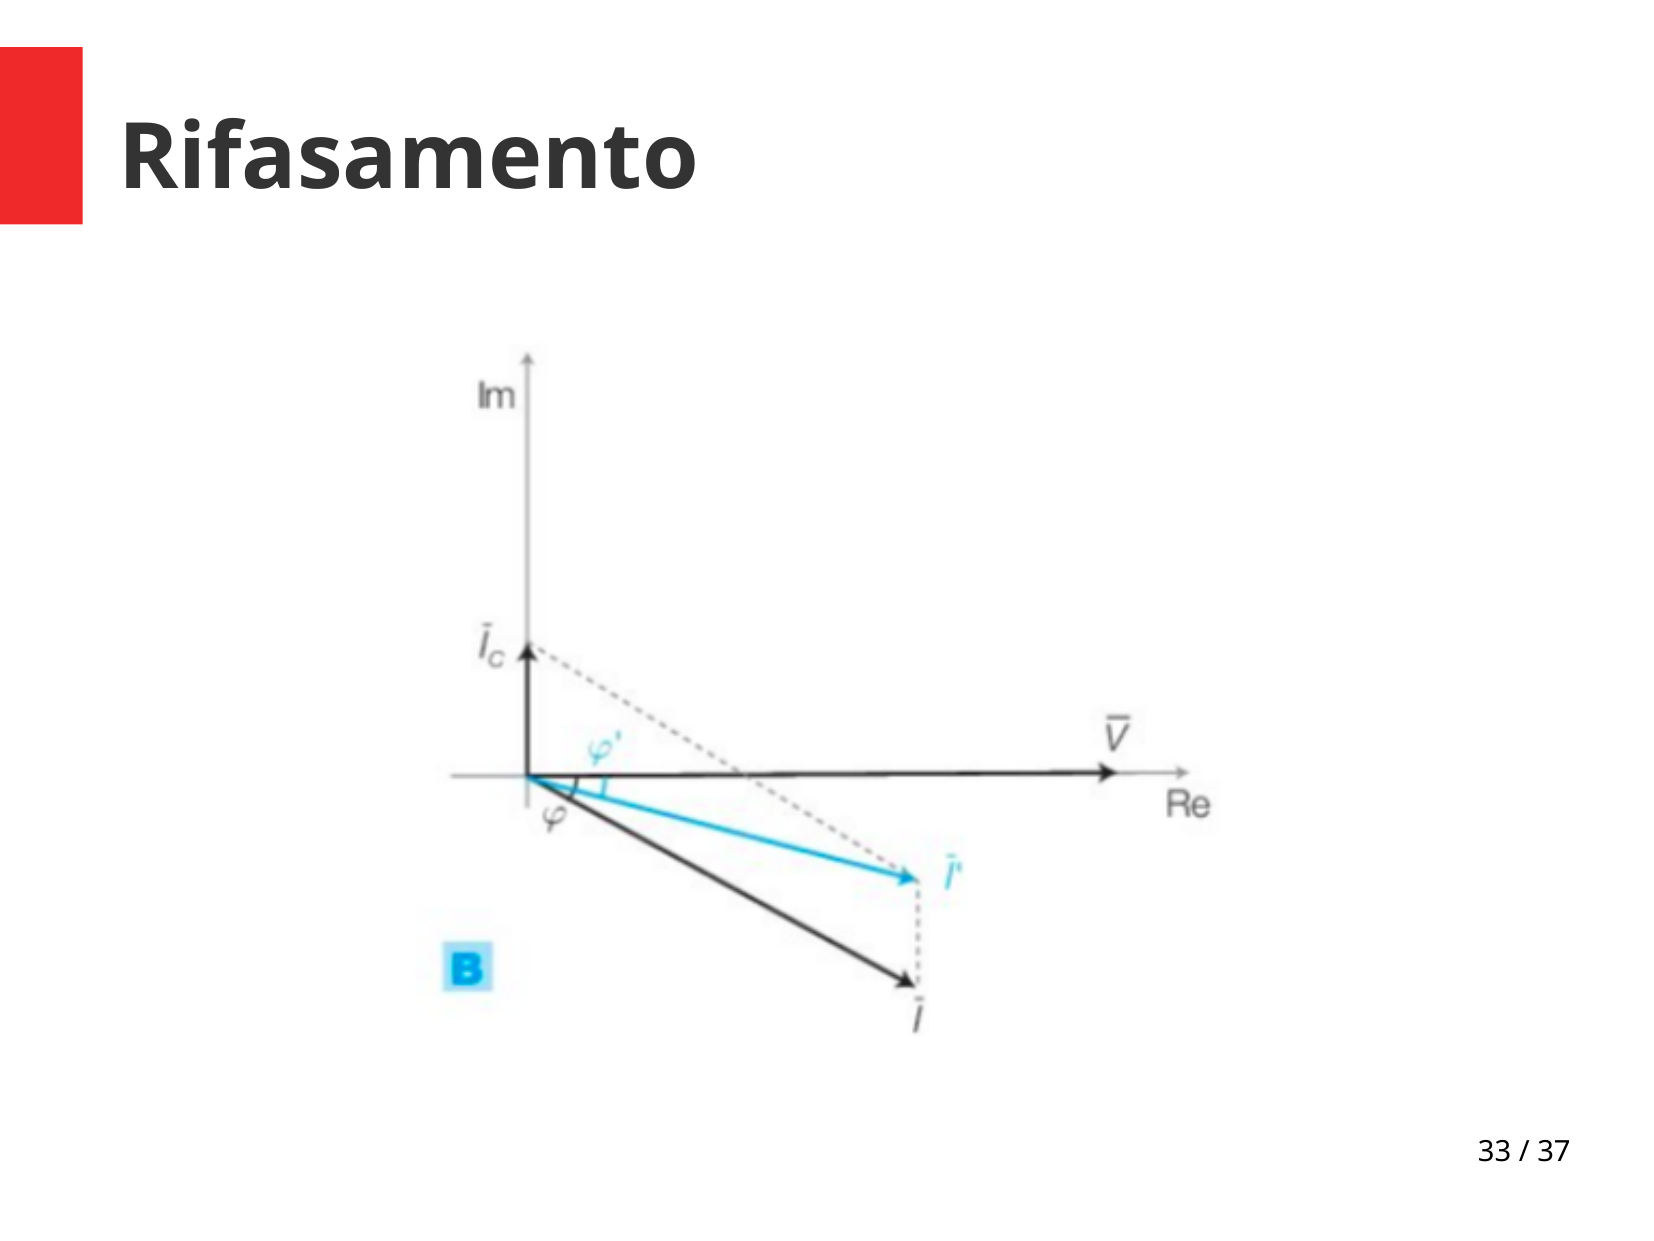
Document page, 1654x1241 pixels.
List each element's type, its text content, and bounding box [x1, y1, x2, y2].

title Rifasamento [118, 49, 1571, 257]
picture [405, 338, 1249, 1087]
